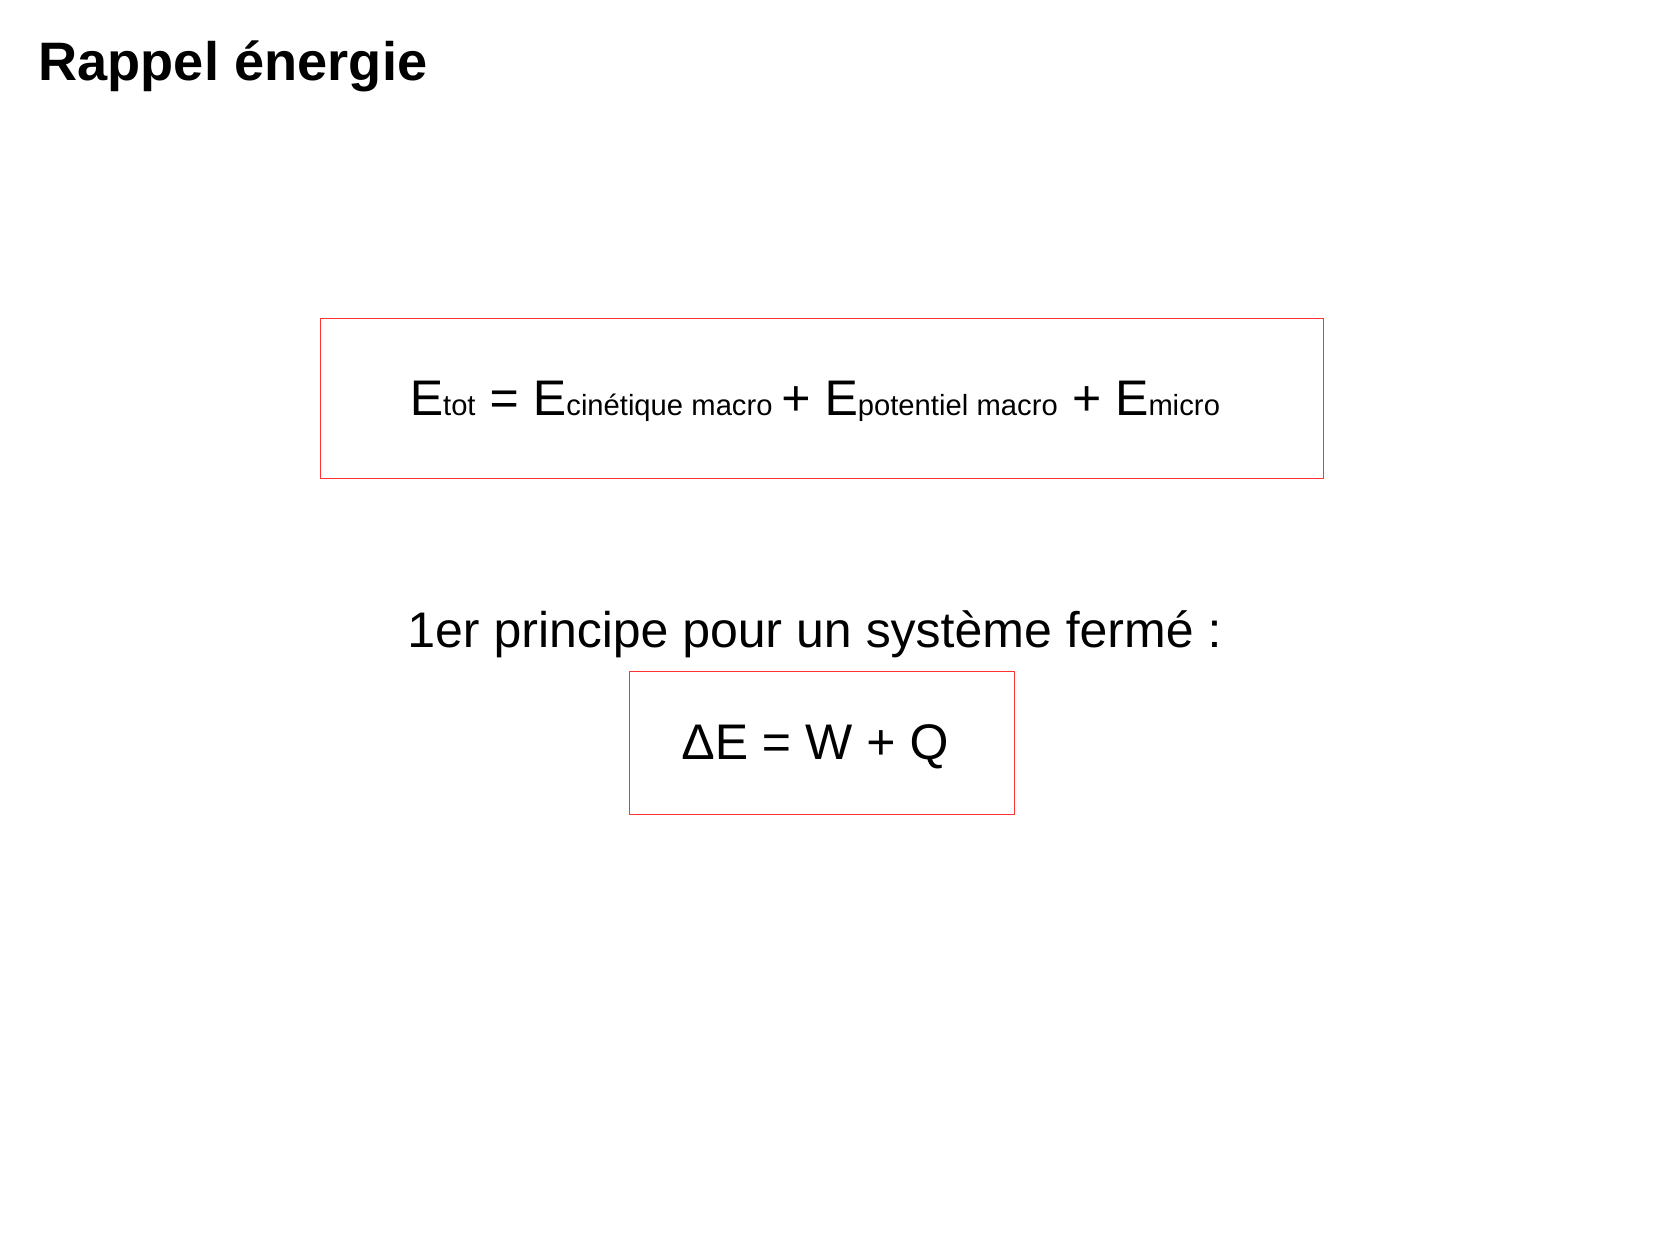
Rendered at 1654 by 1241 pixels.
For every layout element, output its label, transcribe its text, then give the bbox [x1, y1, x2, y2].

text_box Etot = Ecinétique macro + Epotentiel macro + Emicro 1er principe pour un système fermé : ΔE = W + Q [321, 362, 1323, 478]
text_box Rappel énergie [23, 23, 662, 101]
text_box Etot = Ecinétique macro + Epotentiel macro + Emicro 1er principe pour un système fermé : ΔE = W + Q [0, 362, 1654, 923]
